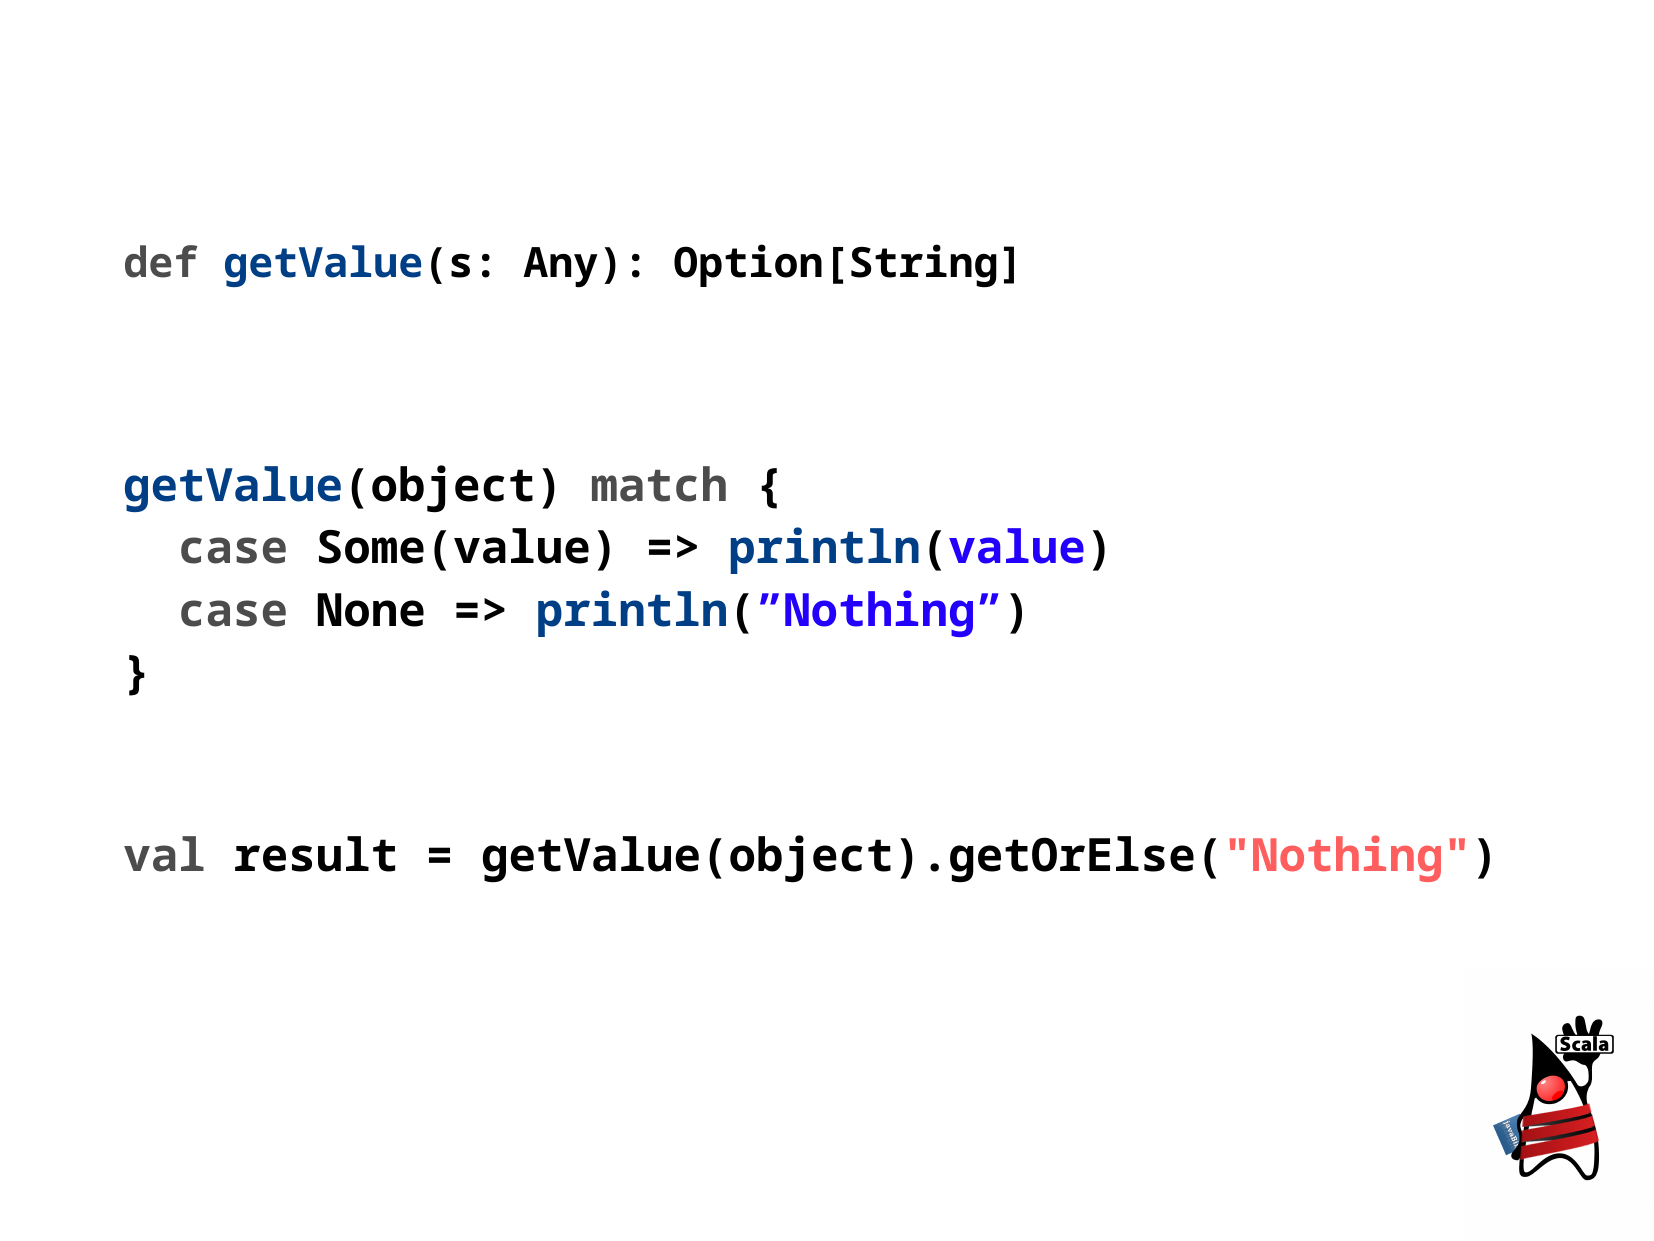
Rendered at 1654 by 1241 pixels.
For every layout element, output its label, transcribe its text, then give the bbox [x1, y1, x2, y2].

text_box val result = getValue(object).getOrElse("Nothing") [108, 815, 1647, 884]
text_box def getValue(s: Any): Option[String] [108, 225, 1384, 289]
text_box getValue(object) match { case Some(value) => println(value) case None => println(”Nothing”) } [53, 444, 1516, 673]
picture [1462, 969, 1654, 1241]
